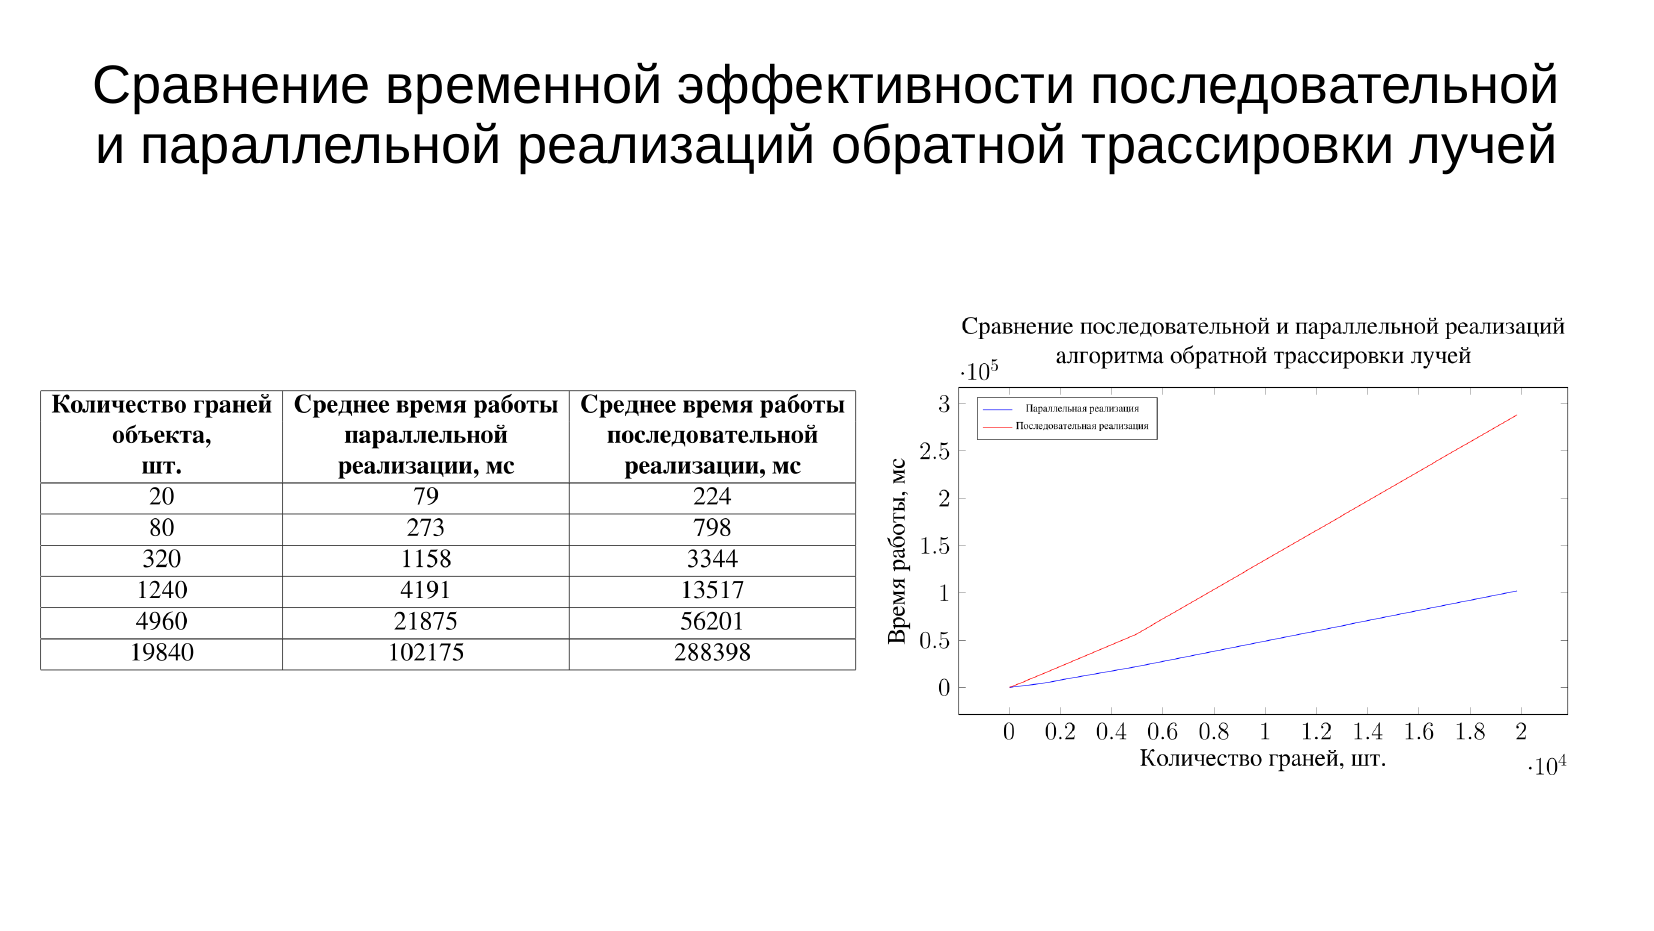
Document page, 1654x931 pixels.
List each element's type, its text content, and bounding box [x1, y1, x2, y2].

picture [868, 299, 1613, 788]
title Cравнение временной эффективности последовательной и параллельной реализаций обратной трассировки лучей [82, 23, 1571, 206]
picture [37, 386, 861, 676]
